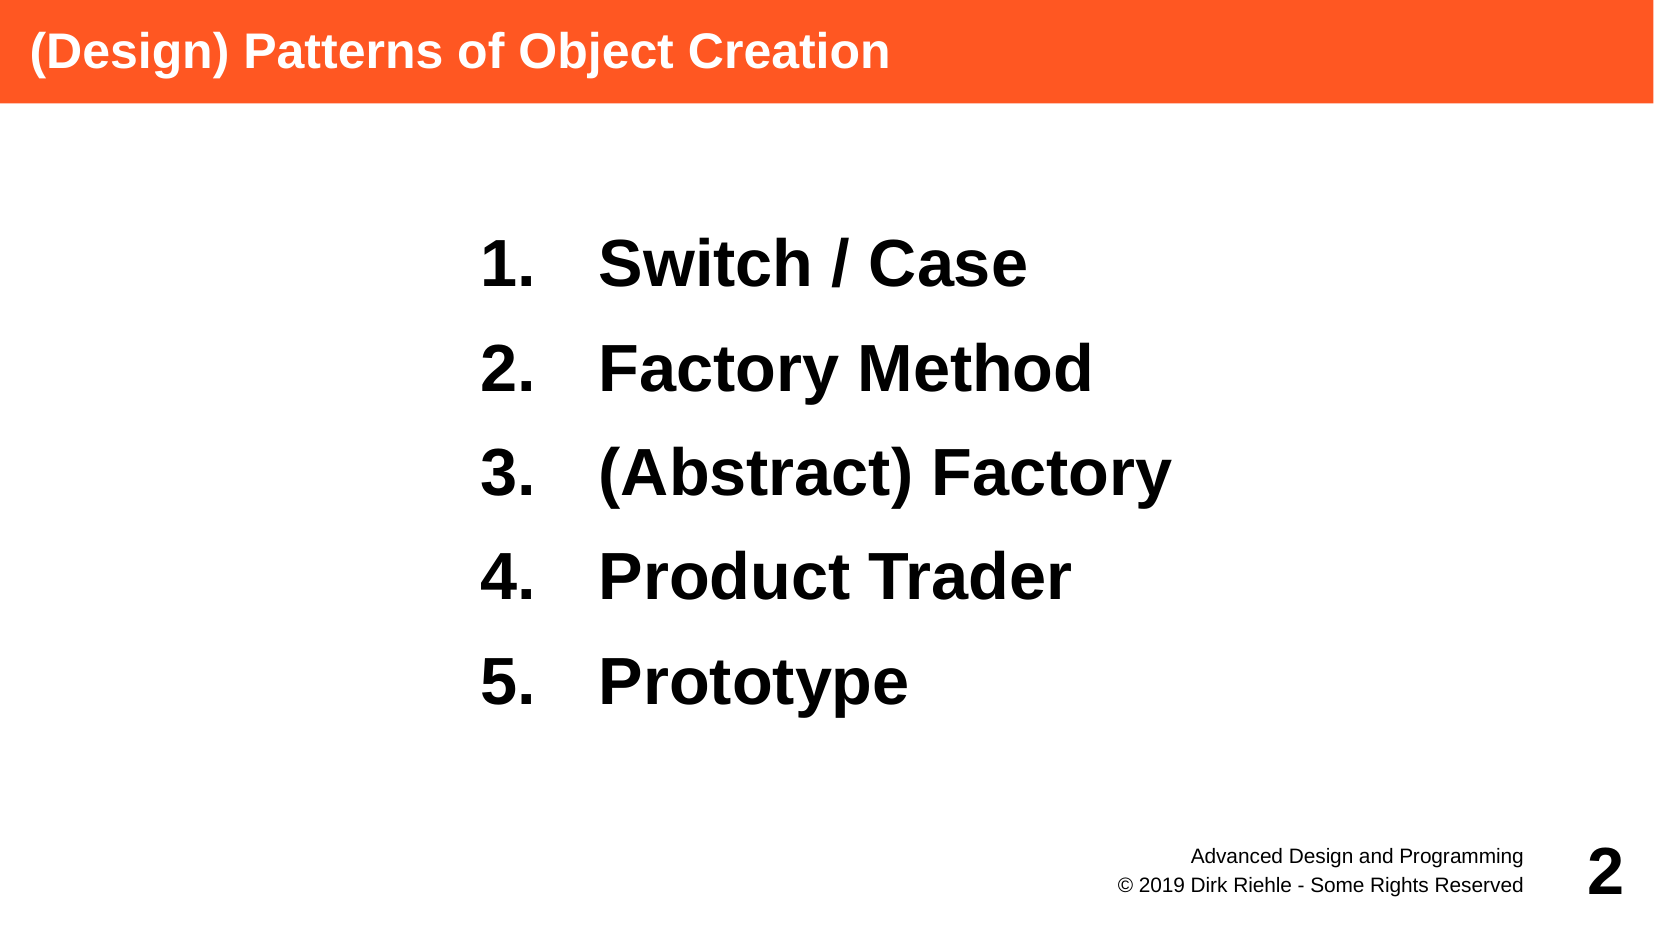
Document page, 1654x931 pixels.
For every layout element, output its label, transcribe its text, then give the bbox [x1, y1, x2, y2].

title (Design) Patterns of Object Creation [0, 0, 1654, 104]
subtitle Switch / Case Factory Method (Abstract) Factory Product Trader Prototype [29, 132, 1625, 813]
